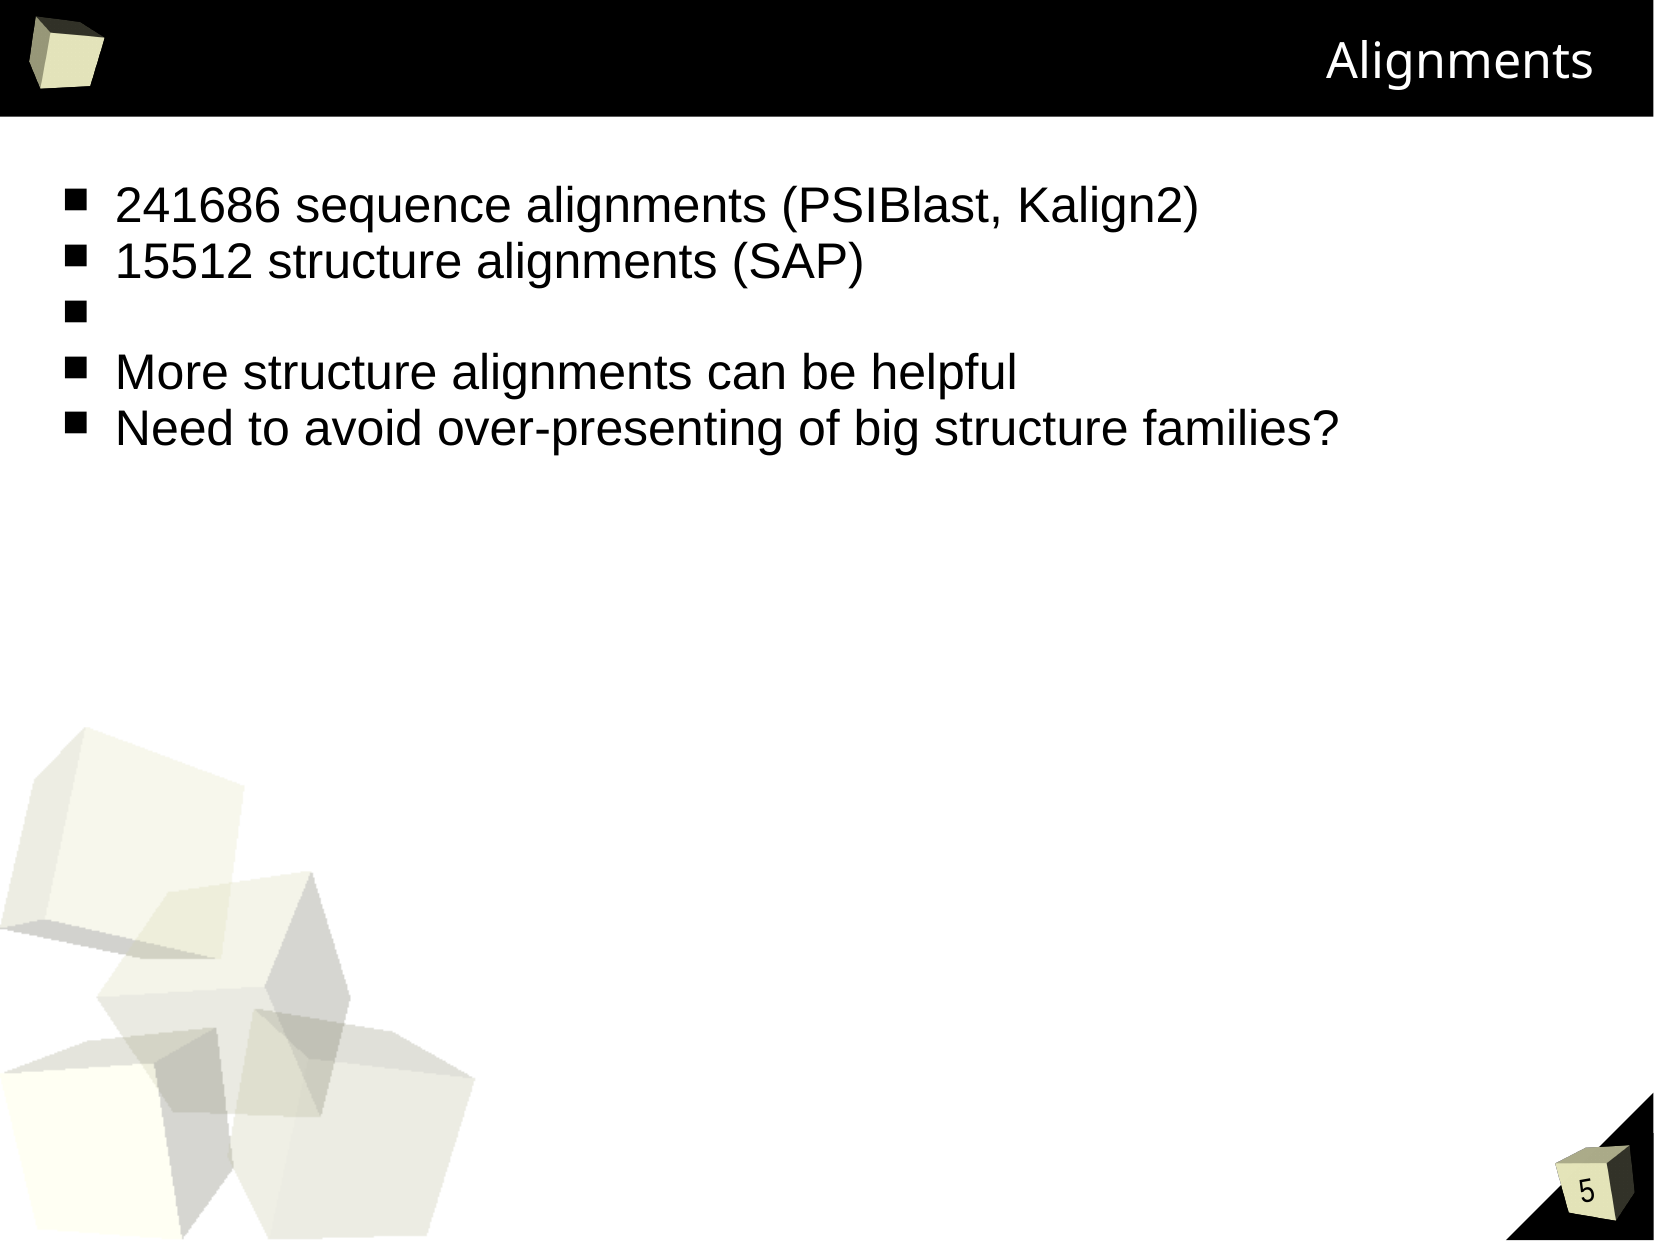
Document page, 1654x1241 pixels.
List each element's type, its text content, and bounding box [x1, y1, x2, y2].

list 241686 sequence alignments (PSIBlast, Kalign2) 15512 structure alignments (SAP) More structure alignments can be helpful Need to avoid over-presenting of big structure families? [44, 177, 1611, 1214]
title Alignments [118, 0, 1595, 119]
picture [0, 726, 477, 1241]
